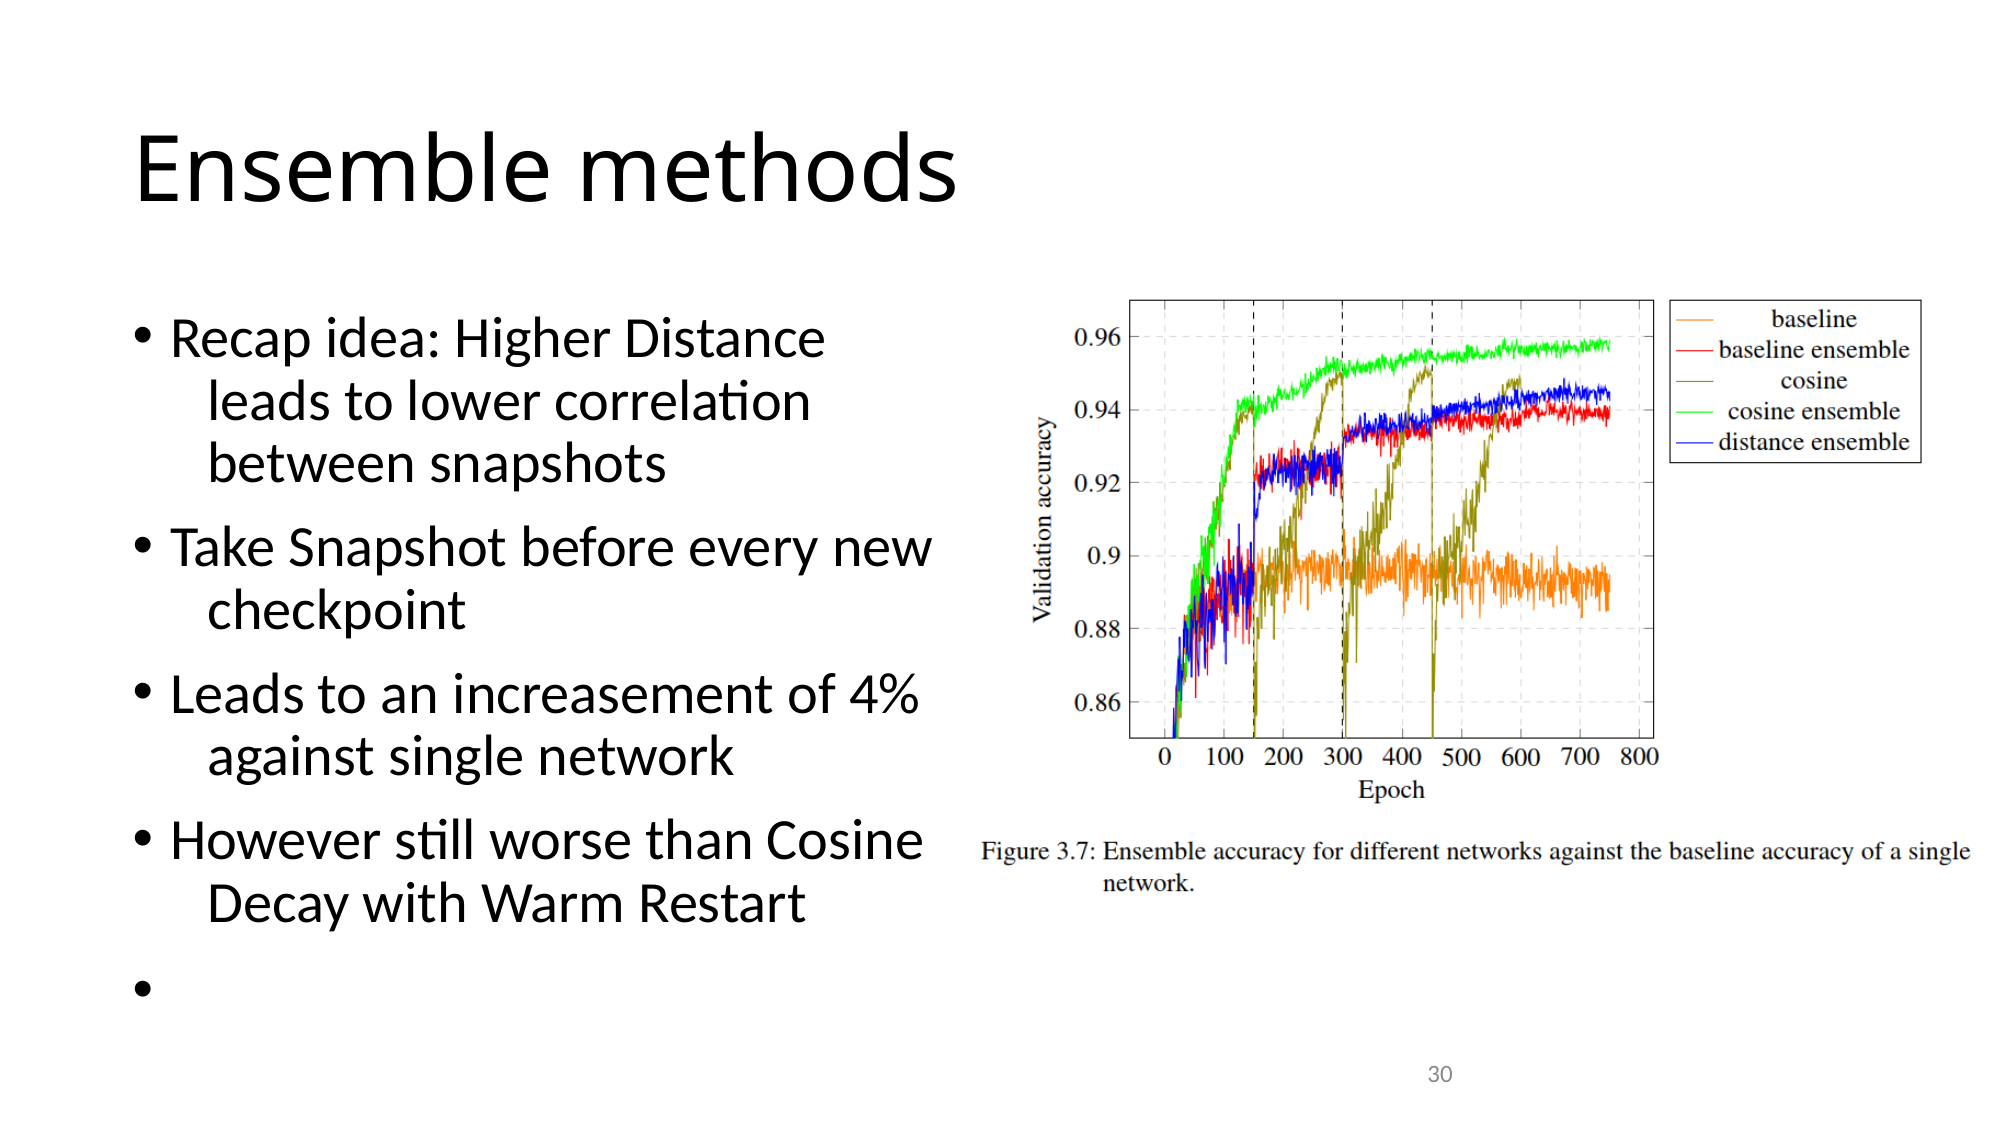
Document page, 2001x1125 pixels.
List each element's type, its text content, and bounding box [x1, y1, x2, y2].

picture [967, 280, 1983, 900]
text_box [1412, 1042, 1863, 1103]
title Ensemble methods [117, 63, 1843, 281]
list Recap idea: Higher Distance leads to lower correlation between snapshots Take Snapshot before every new checkpoint Leads to an increasement of 4% against single network However still worse than Cosine Decay with Warm Restart [117, 299, 968, 1014]
